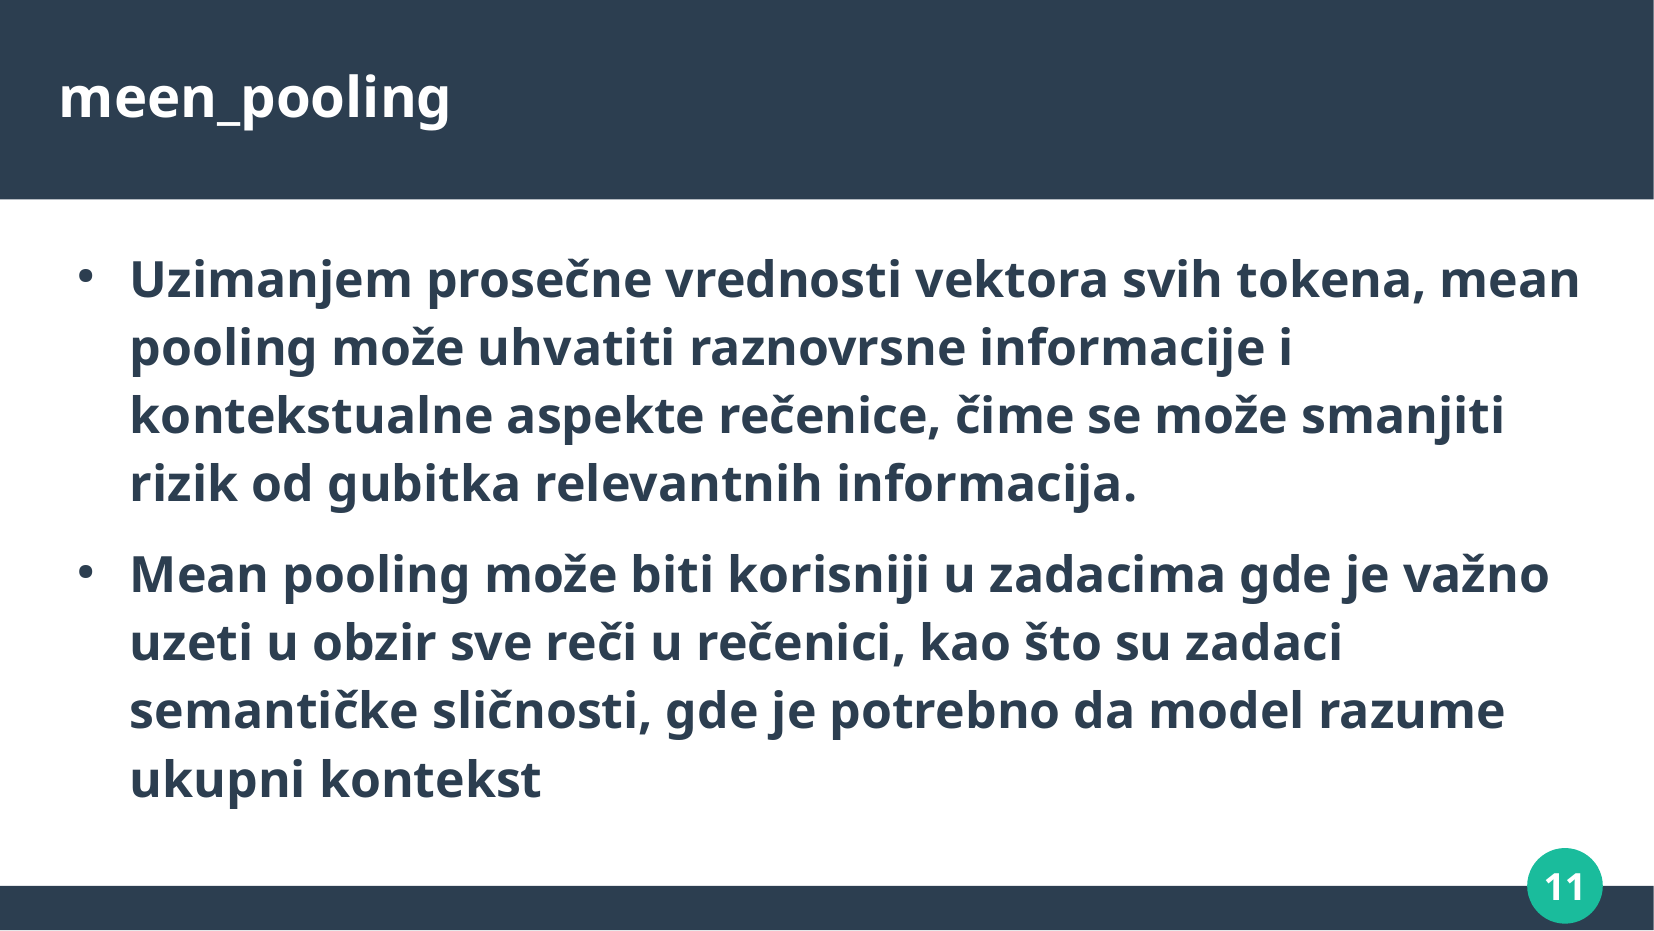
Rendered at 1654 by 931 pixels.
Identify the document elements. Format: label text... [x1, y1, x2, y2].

title meen_pooling [59, 37, 1595, 155]
list Uzimanjem prosečne vrednosti vektora svih tokena, mean pooling može uhvatiti raznovrsne informacije i kontekstualne aspekte rečenice, čime se može smanjiti rizik od gubitka relevantnih informacija. Mean pooling može biti korisniji u zadacima gde je važno uzeti u obzir sve reči u rečenici, kao što su zadaci semantičke sličnosti, gde je potrebno da model razume ukupni kontekst [59, 243, 1595, 864]
